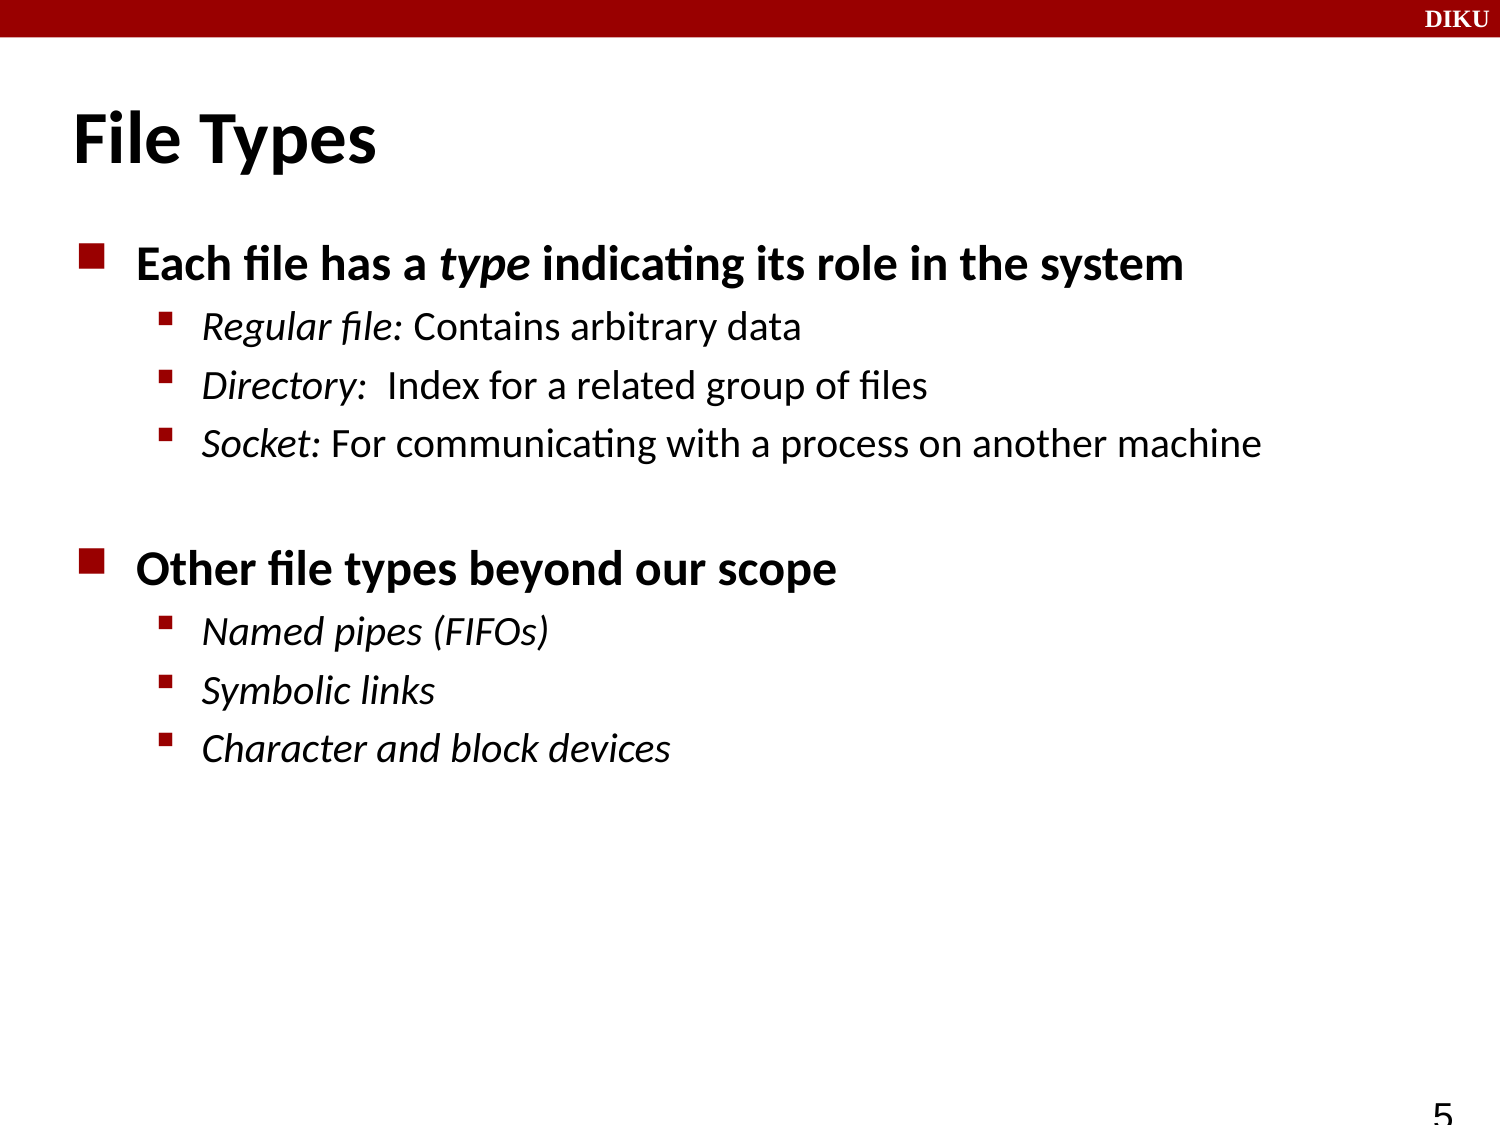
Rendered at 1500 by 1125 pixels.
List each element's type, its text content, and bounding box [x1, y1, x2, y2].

text_box Each file has a type indicating its role in the system Regular file: Contains arbitrary data Directory: Index for a related group of files Socket: For communicating with a process on another machine Other file types beyond our scope Named pipes (FIFOs) Symbolic links Character and block devices [65, 223, 1361, 1039]
text_box File Types [58, 71, 1304, 197]
